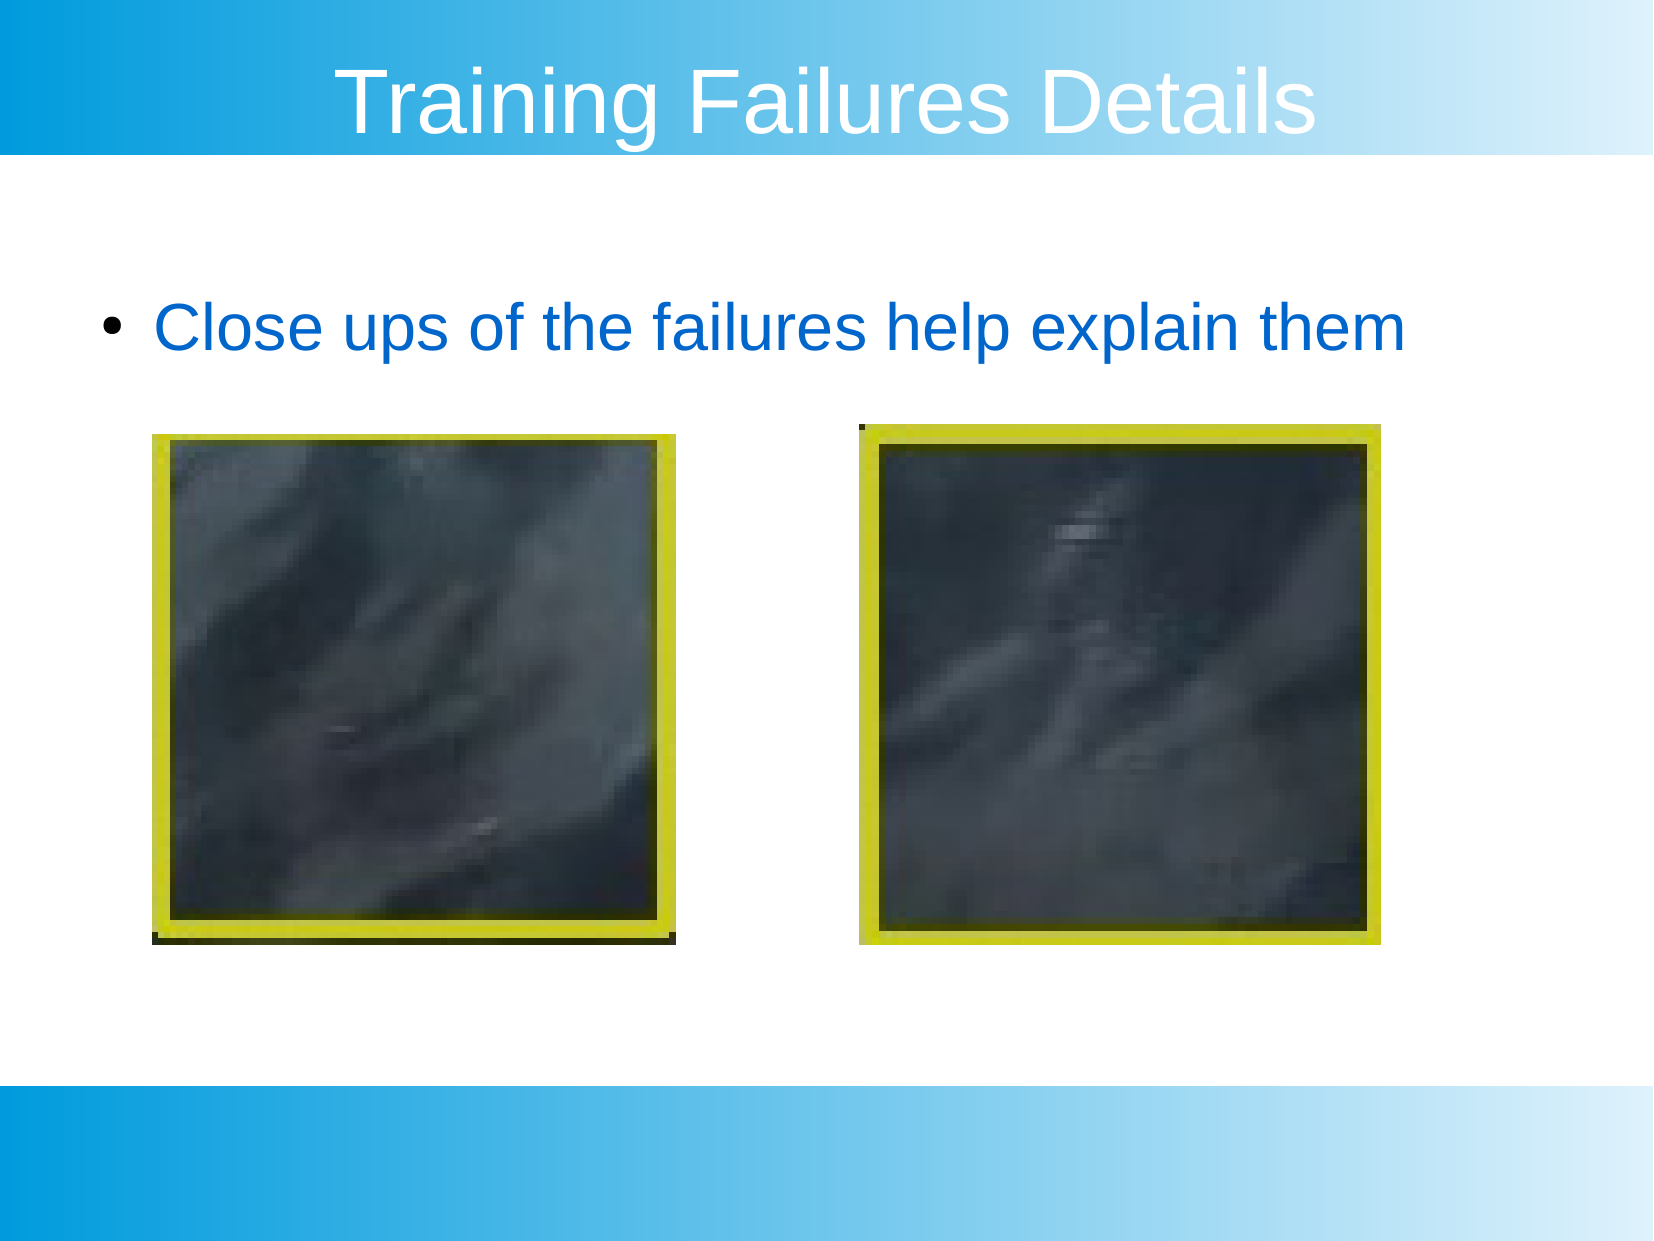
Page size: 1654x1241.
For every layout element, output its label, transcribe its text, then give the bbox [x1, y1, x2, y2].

list Close ups of the failures help explain them [82, 290, 1571, 1010]
picture [152, 434, 676, 946]
picture [859, 424, 1381, 946]
title Training Failures Details [82, 49, 1571, 155]
